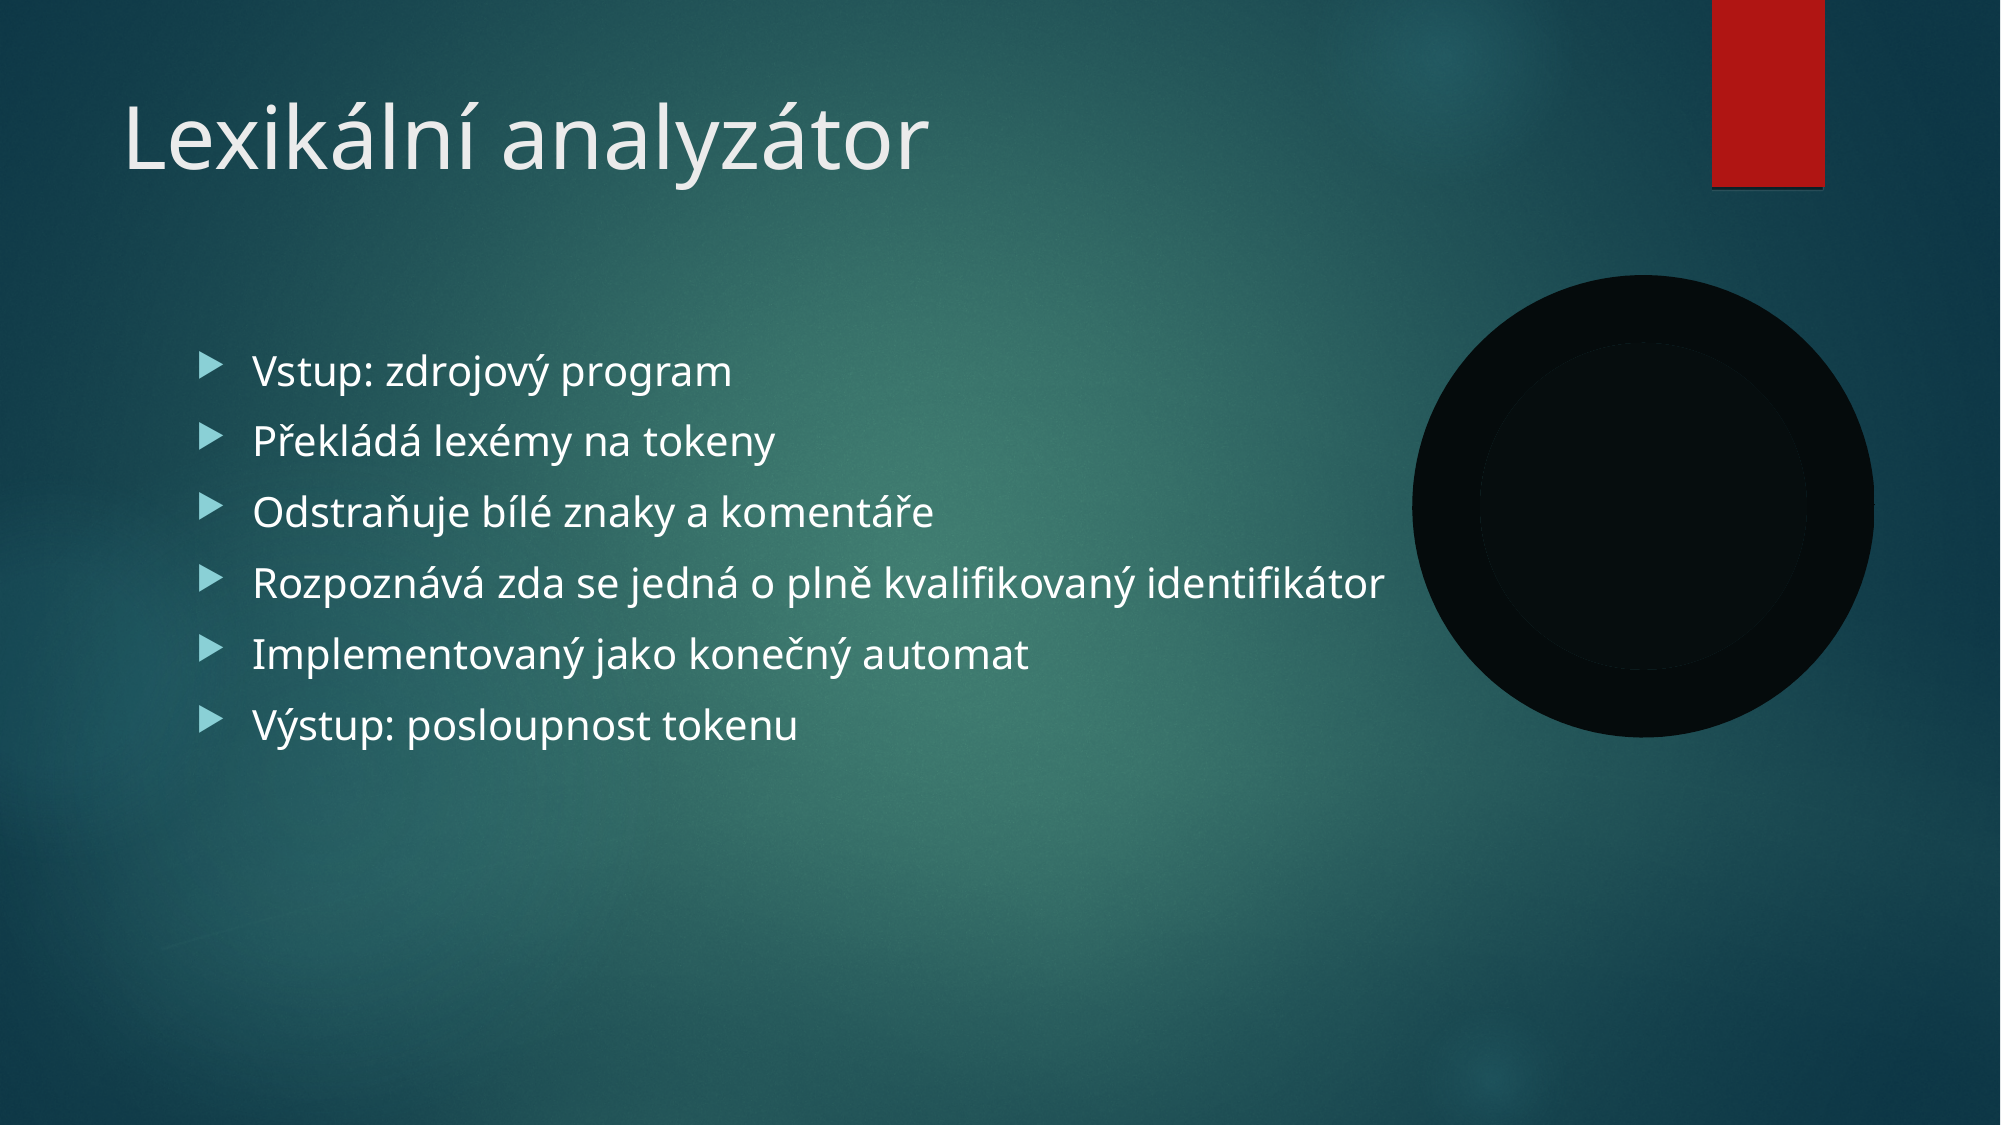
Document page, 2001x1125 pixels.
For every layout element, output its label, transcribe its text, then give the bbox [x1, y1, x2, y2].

title Lexikální analyzátor [106, 74, 1649, 305]
list Vstup: zdrojový program Překládá lexémy na tokeny Odstraňuje bílé znaky a komentáře Rozpoznává zda se jedná o plně kvalifikovaný identifikátor Implementovaný jako konečný automat Výstup: posloupnost tokenu [181, 336, 1649, 1026]
